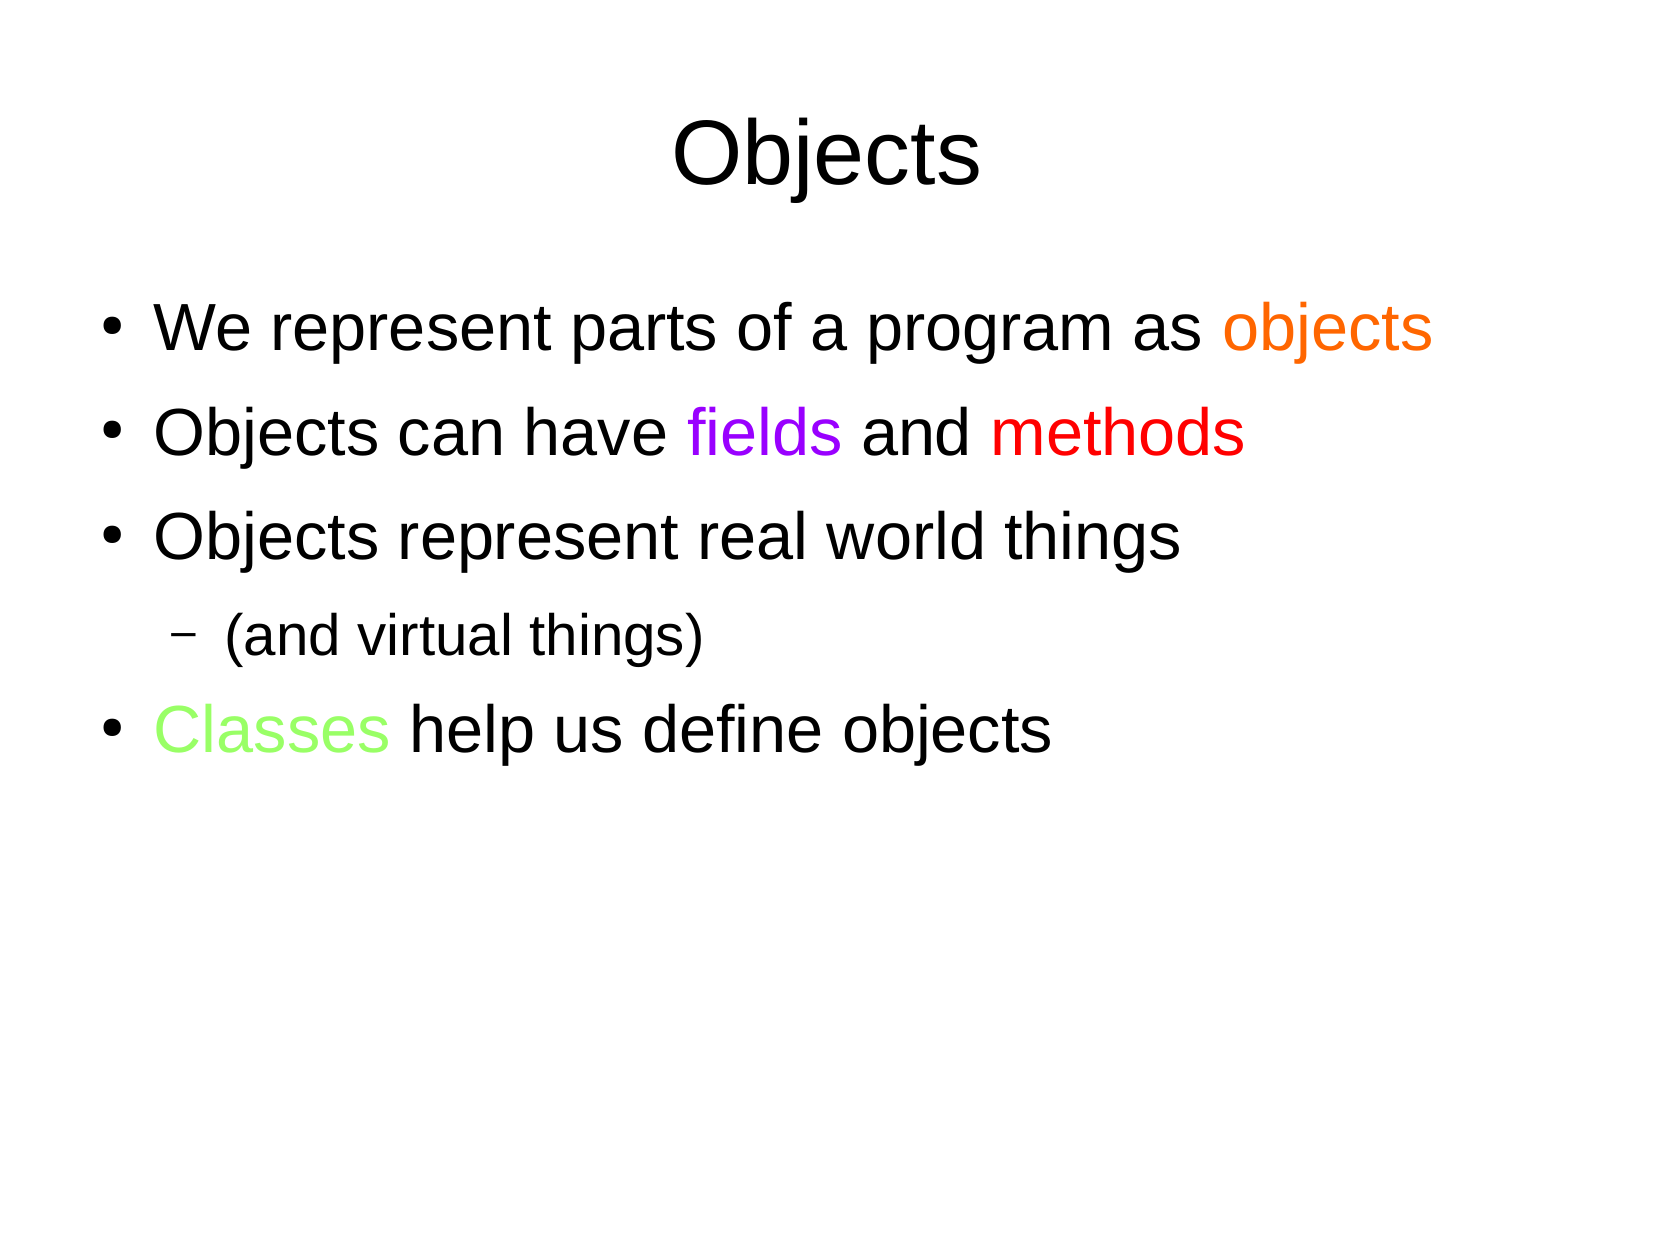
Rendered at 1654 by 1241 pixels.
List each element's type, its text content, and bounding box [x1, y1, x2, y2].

title Objects [82, 49, 1571, 257]
list We represent parts of a program as objects Objects can have fields and methods Objects represent real world things (and virtual things) Classes help us define objects [82, 290, 1571, 1146]
